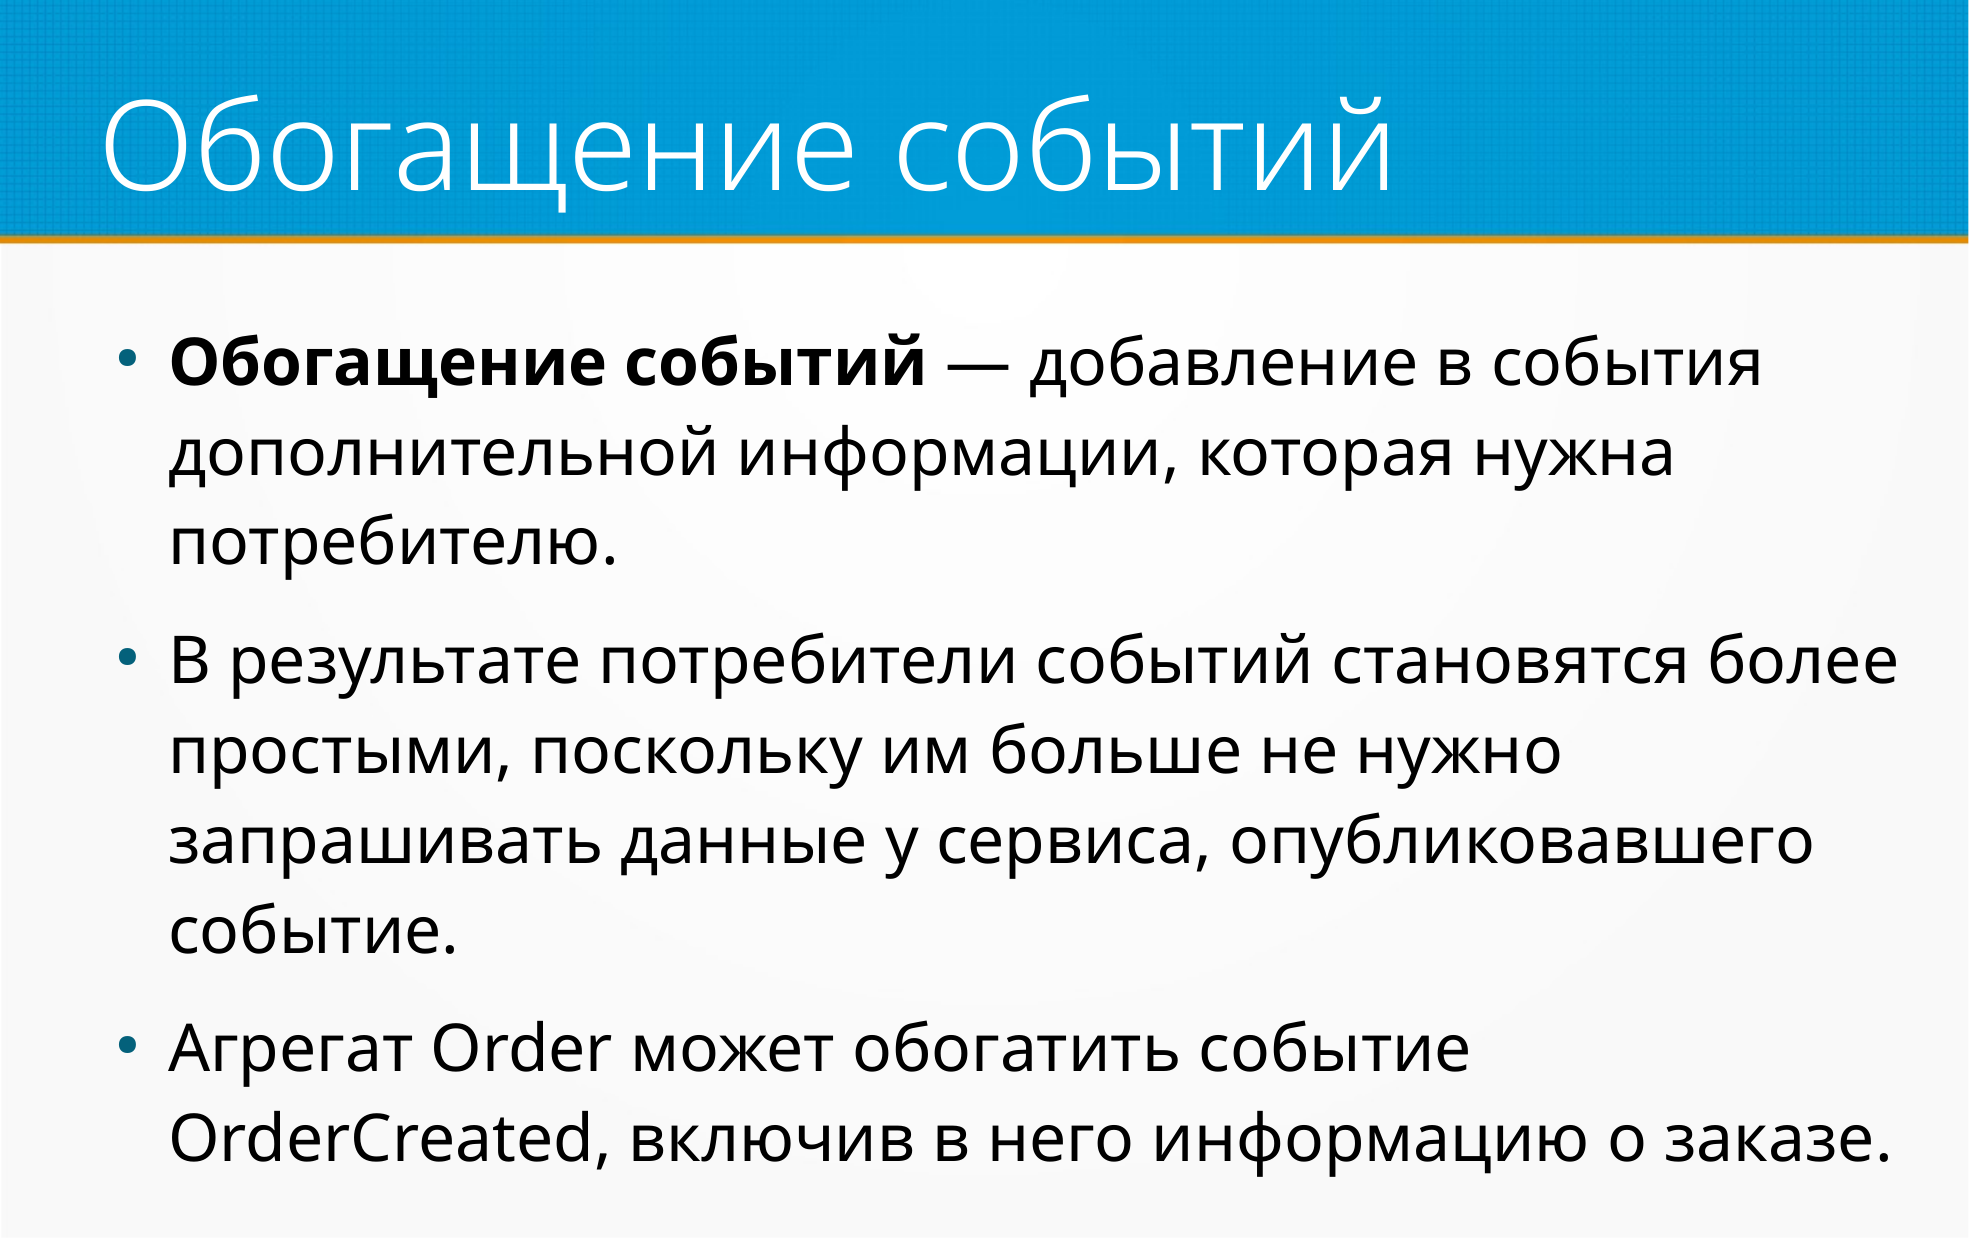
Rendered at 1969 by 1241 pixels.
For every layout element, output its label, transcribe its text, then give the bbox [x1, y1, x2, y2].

list Обогащение событий — добавление в события дополнительной информации, которая нужна потребителю. В результате потребители событий становятся более простыми, поскольку им больше не нужно запрашивать данные у сервиса, опубликовавшего событие. Агрегат Order может обогатить событие OrderCreated, включив в него информацию о заказе. [98, 315, 1926, 1182]
picture [0, 233, 1969, 1241]
title Обогащение событий [98, 19, 1870, 227]
